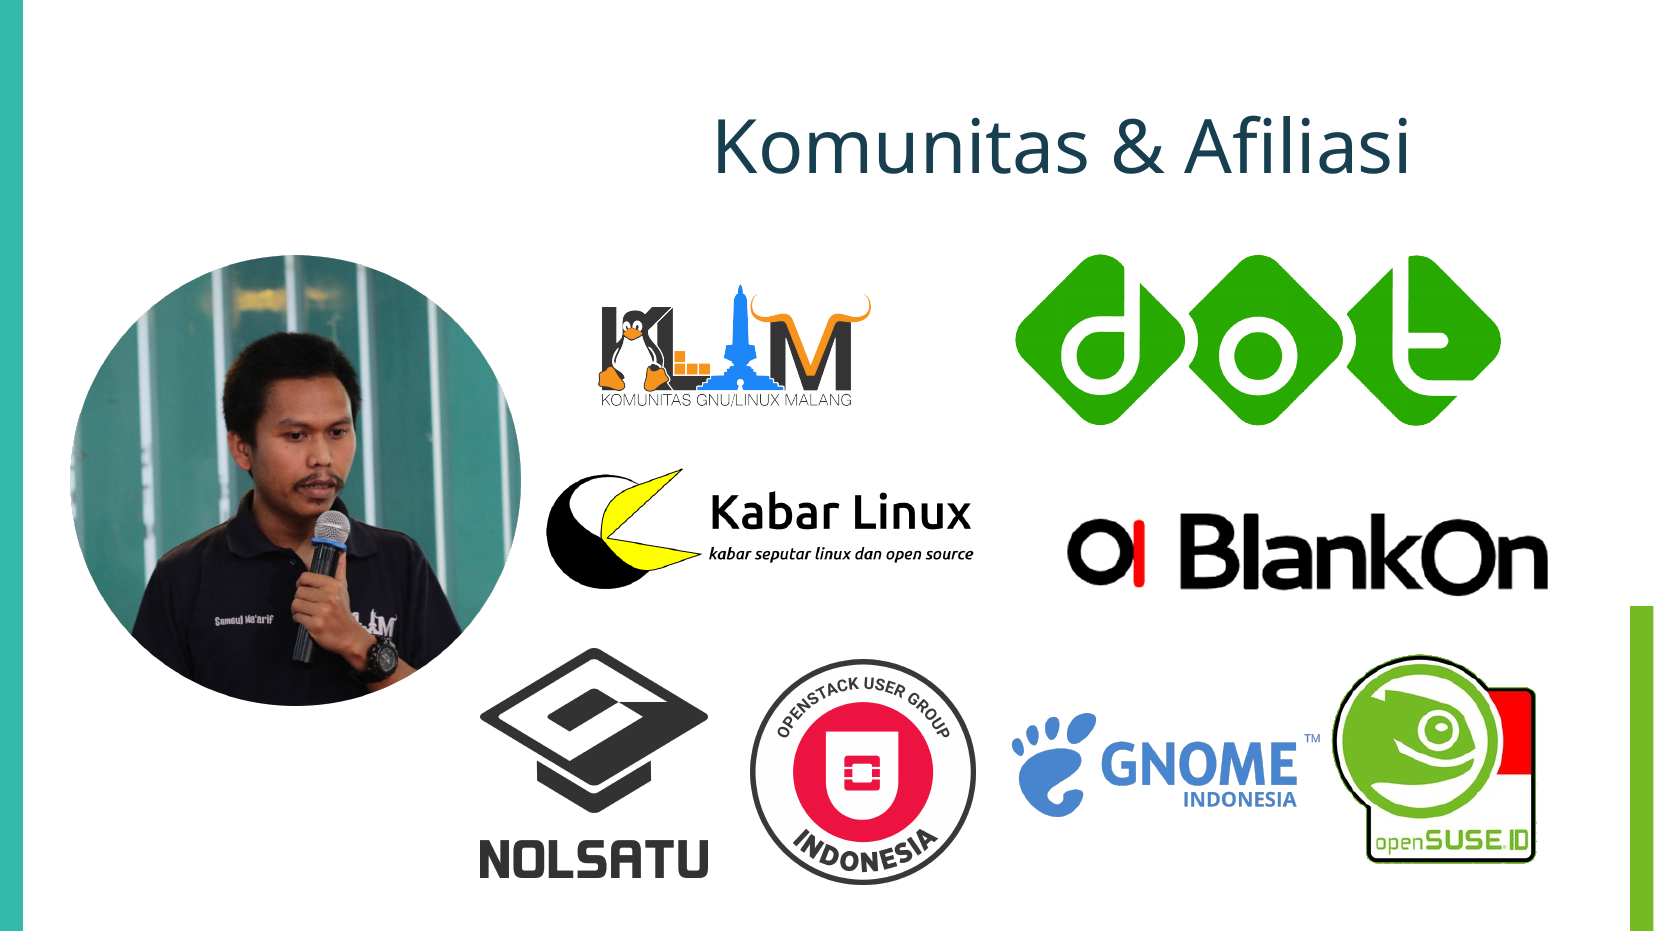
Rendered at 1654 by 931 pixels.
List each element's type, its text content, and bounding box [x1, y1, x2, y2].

picture [70, 255, 708, 878]
picture [1008, 700, 1323, 817]
title Komunitas & Afiliasi [555, 49, 1571, 239]
picture [1015, 254, 1501, 426]
picture [1328, 653, 1539, 867]
picture [541, 284, 978, 589]
picture [750, 659, 976, 886]
picture [1053, 503, 1561, 606]
